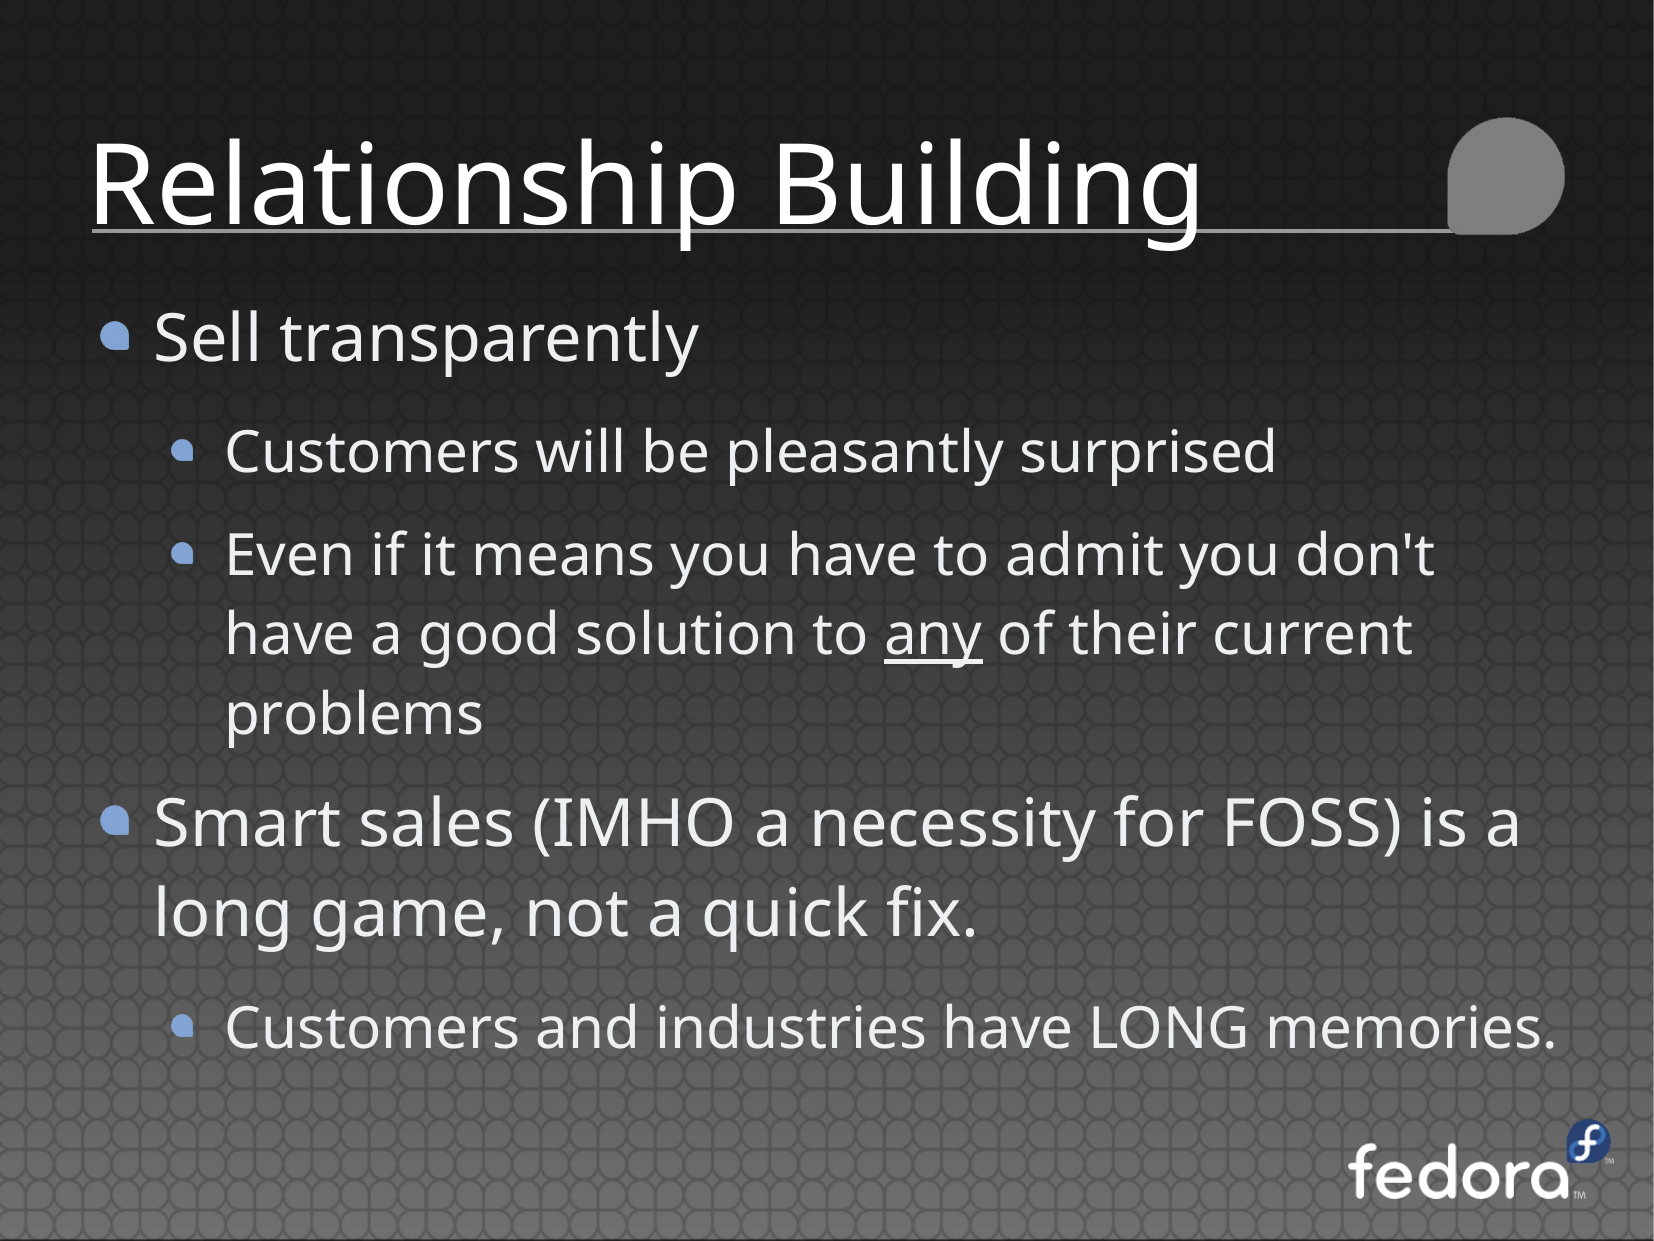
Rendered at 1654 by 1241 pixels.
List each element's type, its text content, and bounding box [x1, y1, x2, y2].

list Sell transparently Customers will be pleasantly surprised Even if it means you have to admit you don't have a good solution to any of their current problems Smart sales (IMHO a necessity for FOSS) is a long game, not a quick fix. Customers and industries have LONG memories. [82, 290, 1571, 1010]
picture [0, 0, 1654, 1241]
title Relationship Building [86, 112, 1576, 249]
